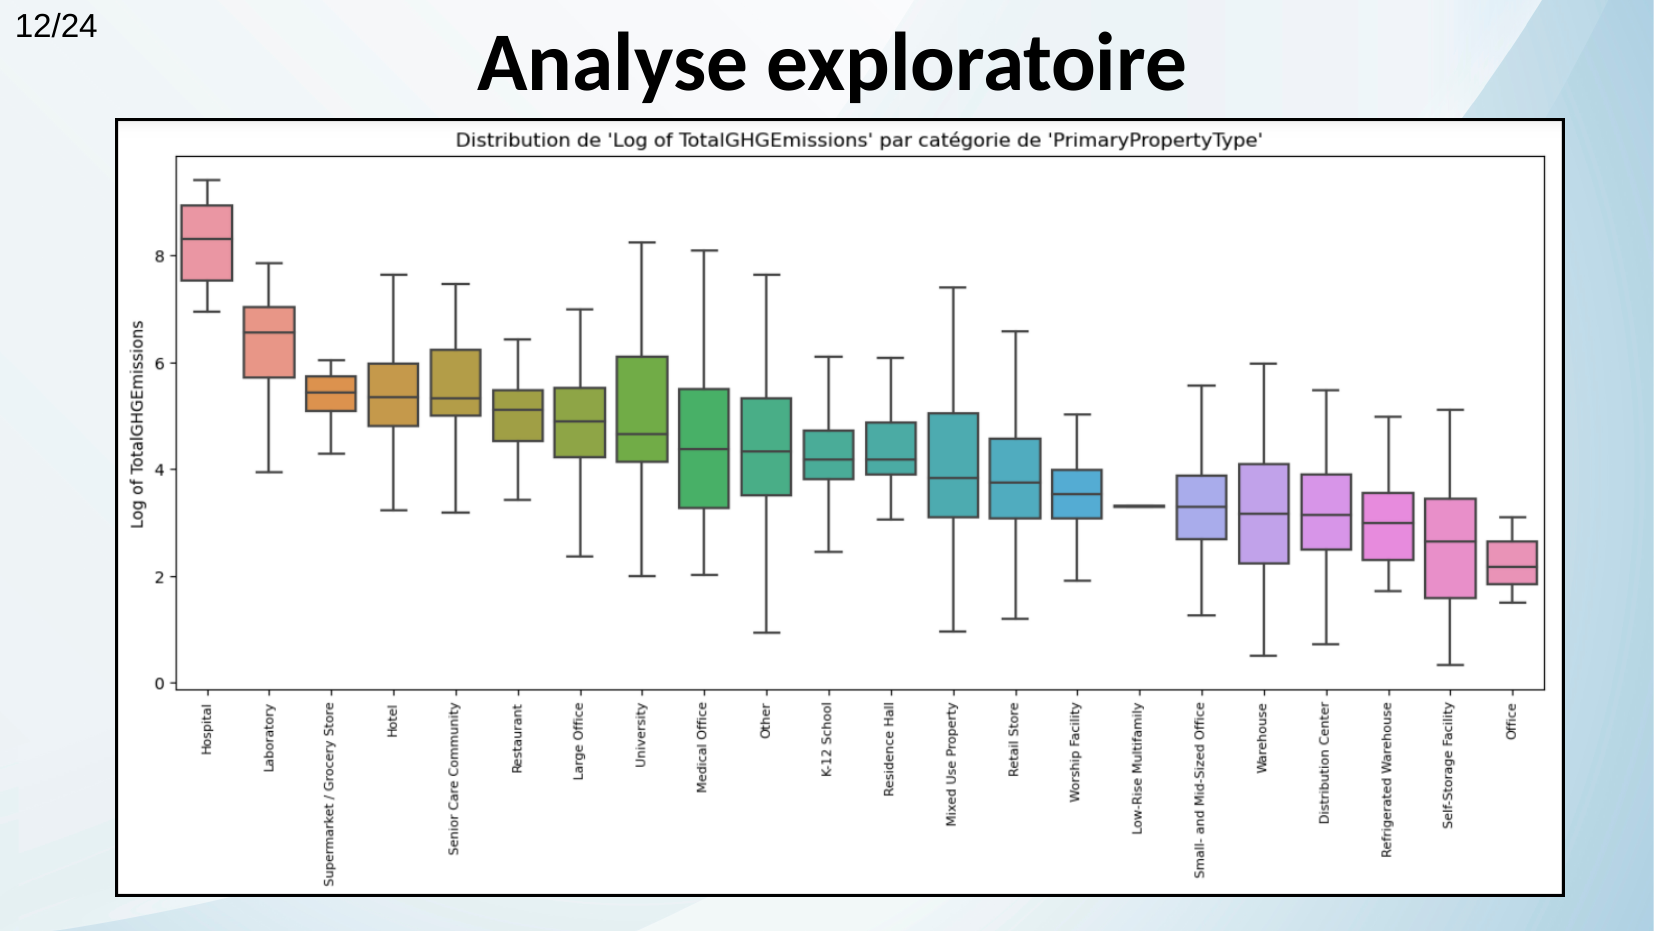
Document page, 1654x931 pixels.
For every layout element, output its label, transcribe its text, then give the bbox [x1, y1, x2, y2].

title Analyse exploratoire [88, 0, 1577, 148]
text_box 12/24 [0, 0, 119, 60]
picture [0, 0, 1654, 931]
